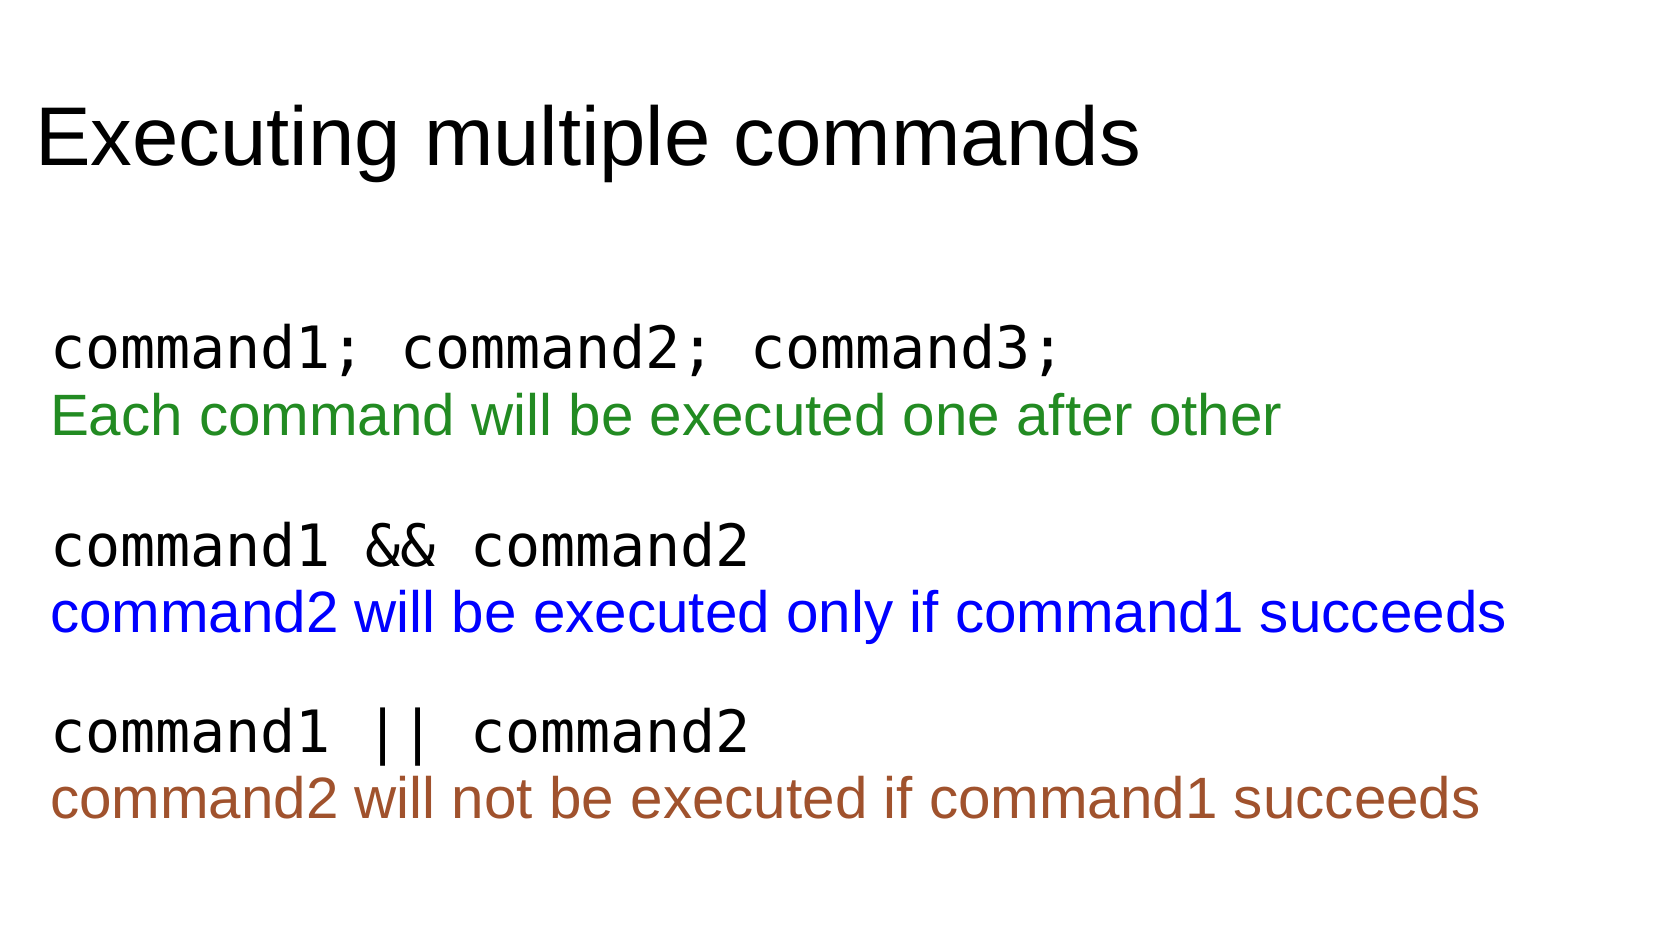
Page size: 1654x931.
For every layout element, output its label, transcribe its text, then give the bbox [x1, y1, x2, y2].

text_box command1; command2; command3; Each command will be executed one after other command1 && command2 command2 will be executed only if command1 succeeds command1 || command2 command2 will not be executed if command1 succeeds [35, 307, 1595, 875]
title Executing multiple commands [35, 59, 1524, 215]
